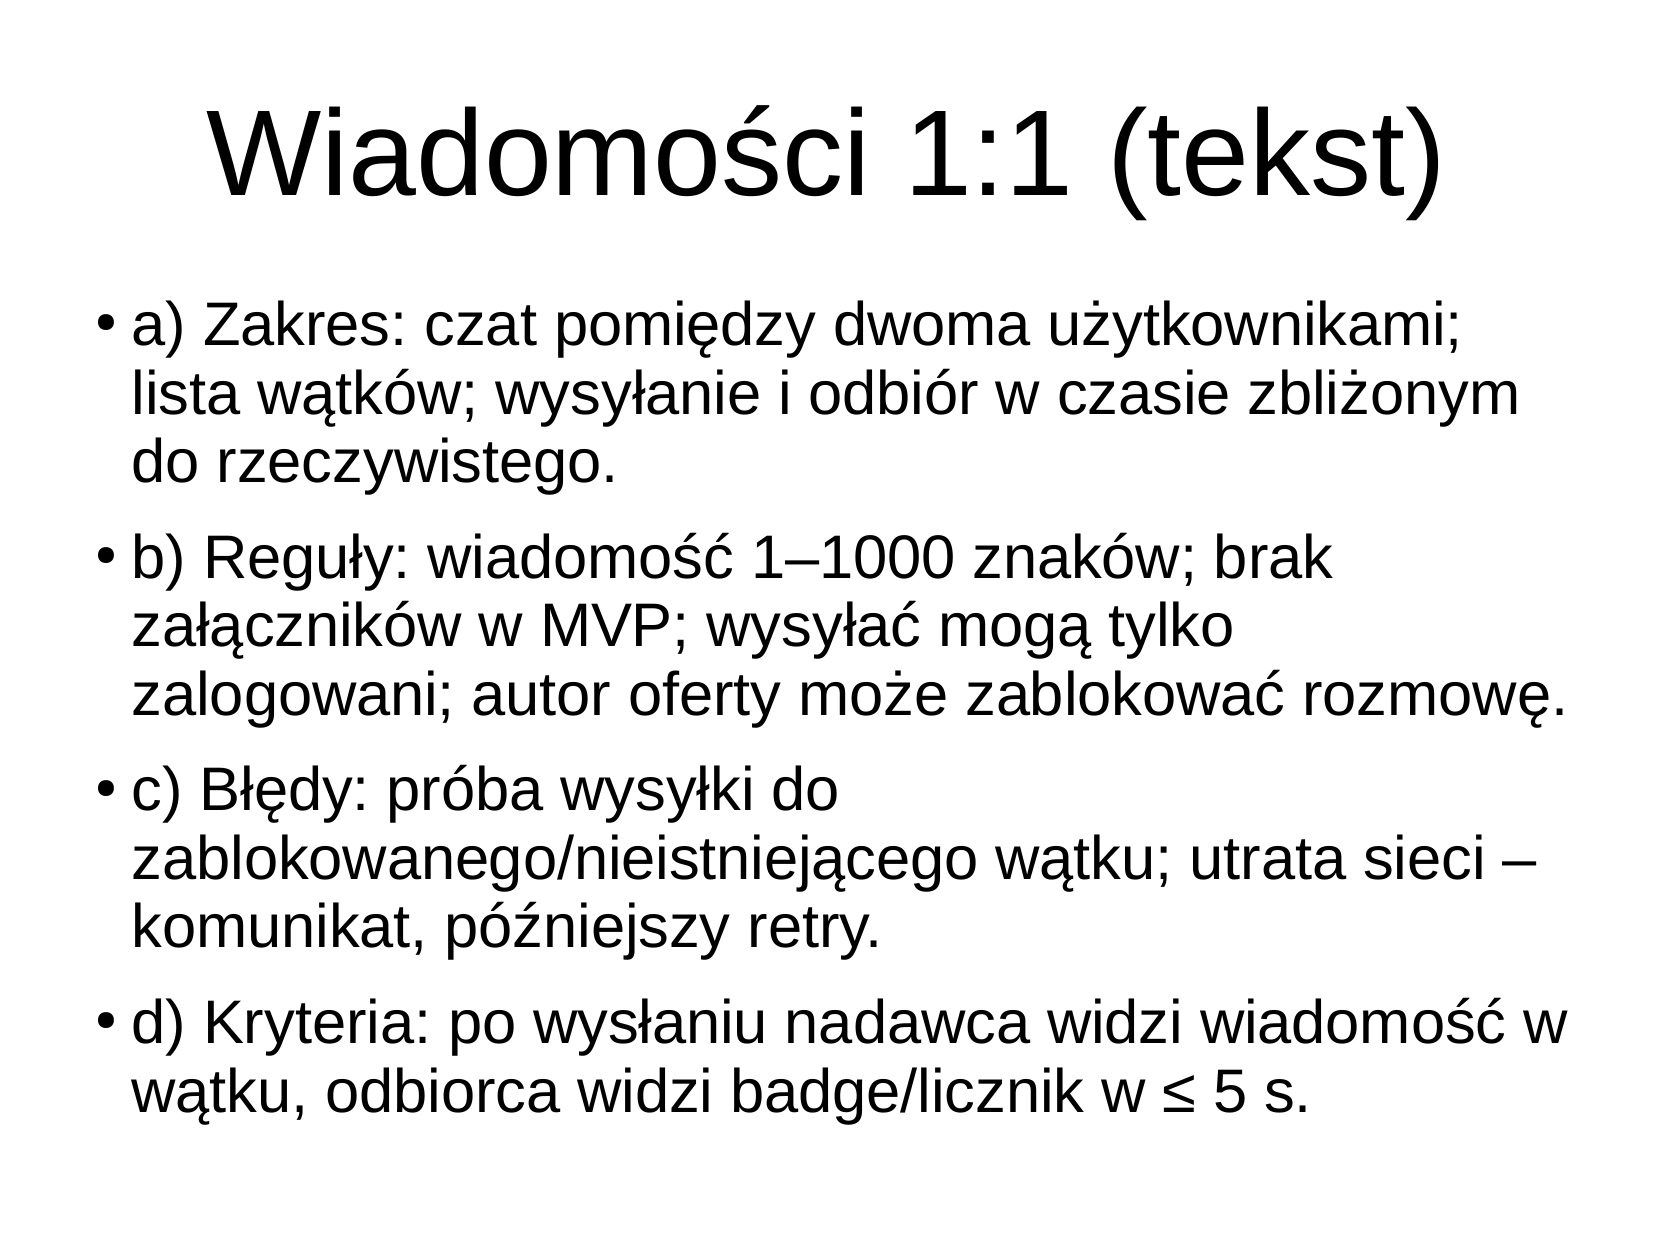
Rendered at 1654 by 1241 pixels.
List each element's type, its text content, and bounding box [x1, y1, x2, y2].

list a) Zakres: czat pomiędzy dwoma użytkownikami; lista wątków; wysyłanie i odbiór w czasie zbliżonym do rzeczywistego. b) Reguły: wiadomość 1–1000 znaków; brak załączników w MVP; wysyłać mogą tylko zalogowani; autor oferty może zablokować rozmowę. c) Błędy: próba wysyłki do zablokowanego/nieistniejącego wątku; utrata sieci – komunikat, późniejszy retry. d) Kryteria: po wysłaniu nadawca widzi wiadomość w wątku, odbiorca widzi badge/licznik w ≤ 5 s. [82, 290, 1571, 1126]
title Wiadomości 1:1 (tekst) [82, 49, 1571, 257]
